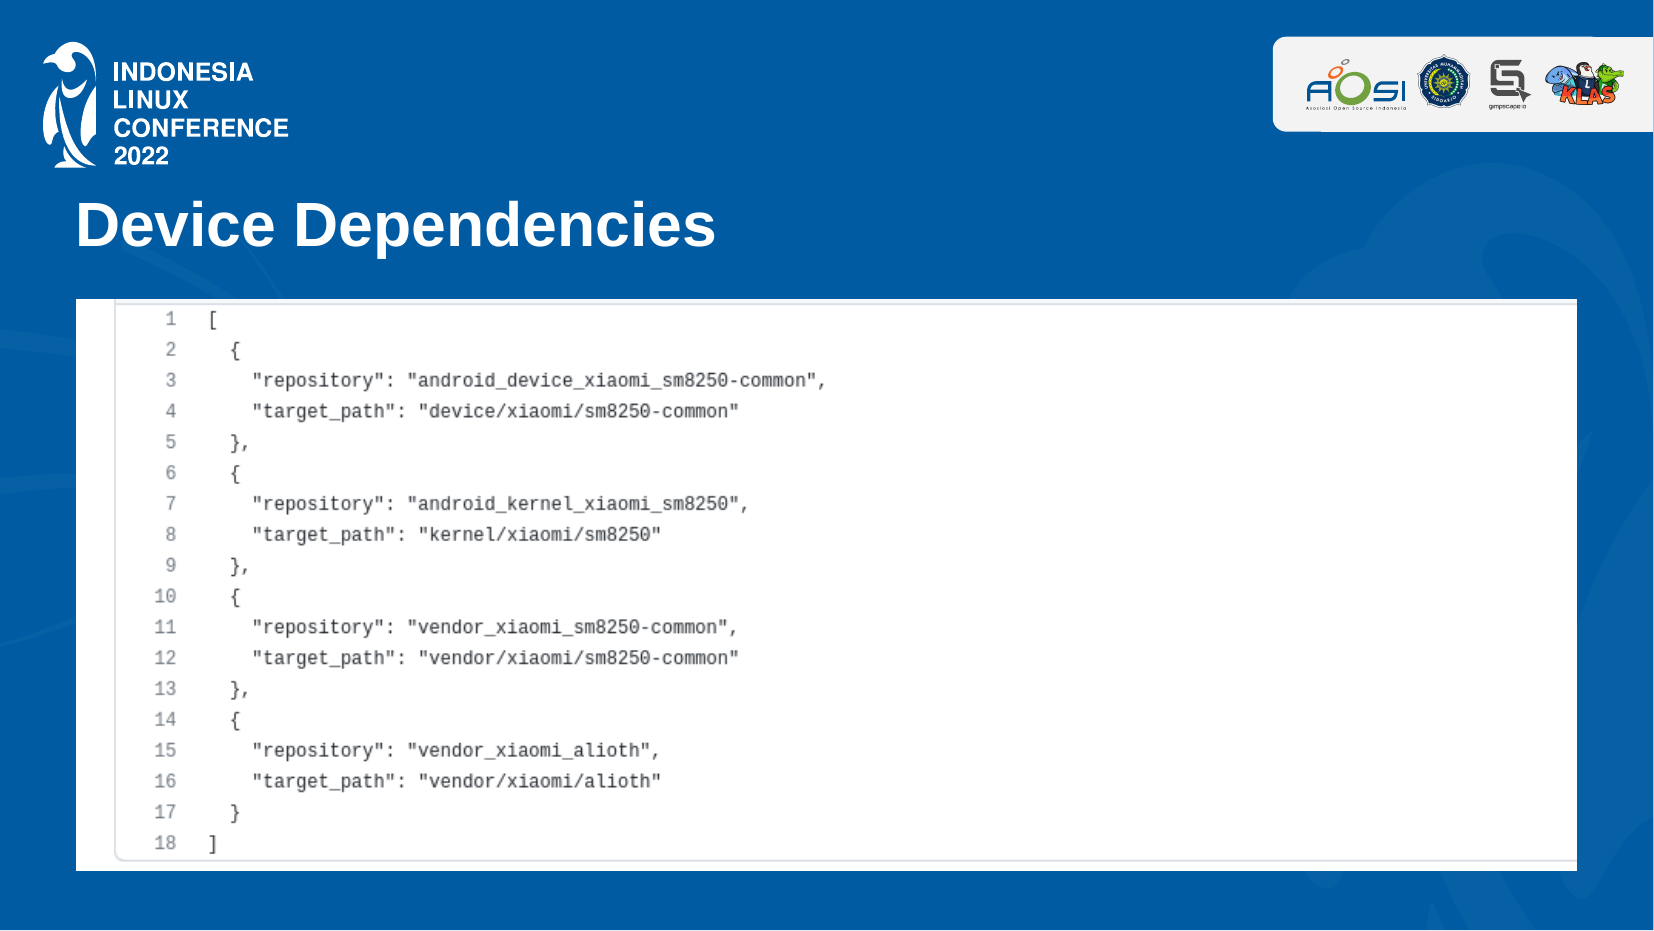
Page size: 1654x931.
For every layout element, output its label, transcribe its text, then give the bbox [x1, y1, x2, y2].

picture [1417, 54, 1471, 108]
picture [1545, 62, 1624, 105]
picture [76, 299, 1577, 871]
title Device Dependencies [75, 187, 1564, 263]
